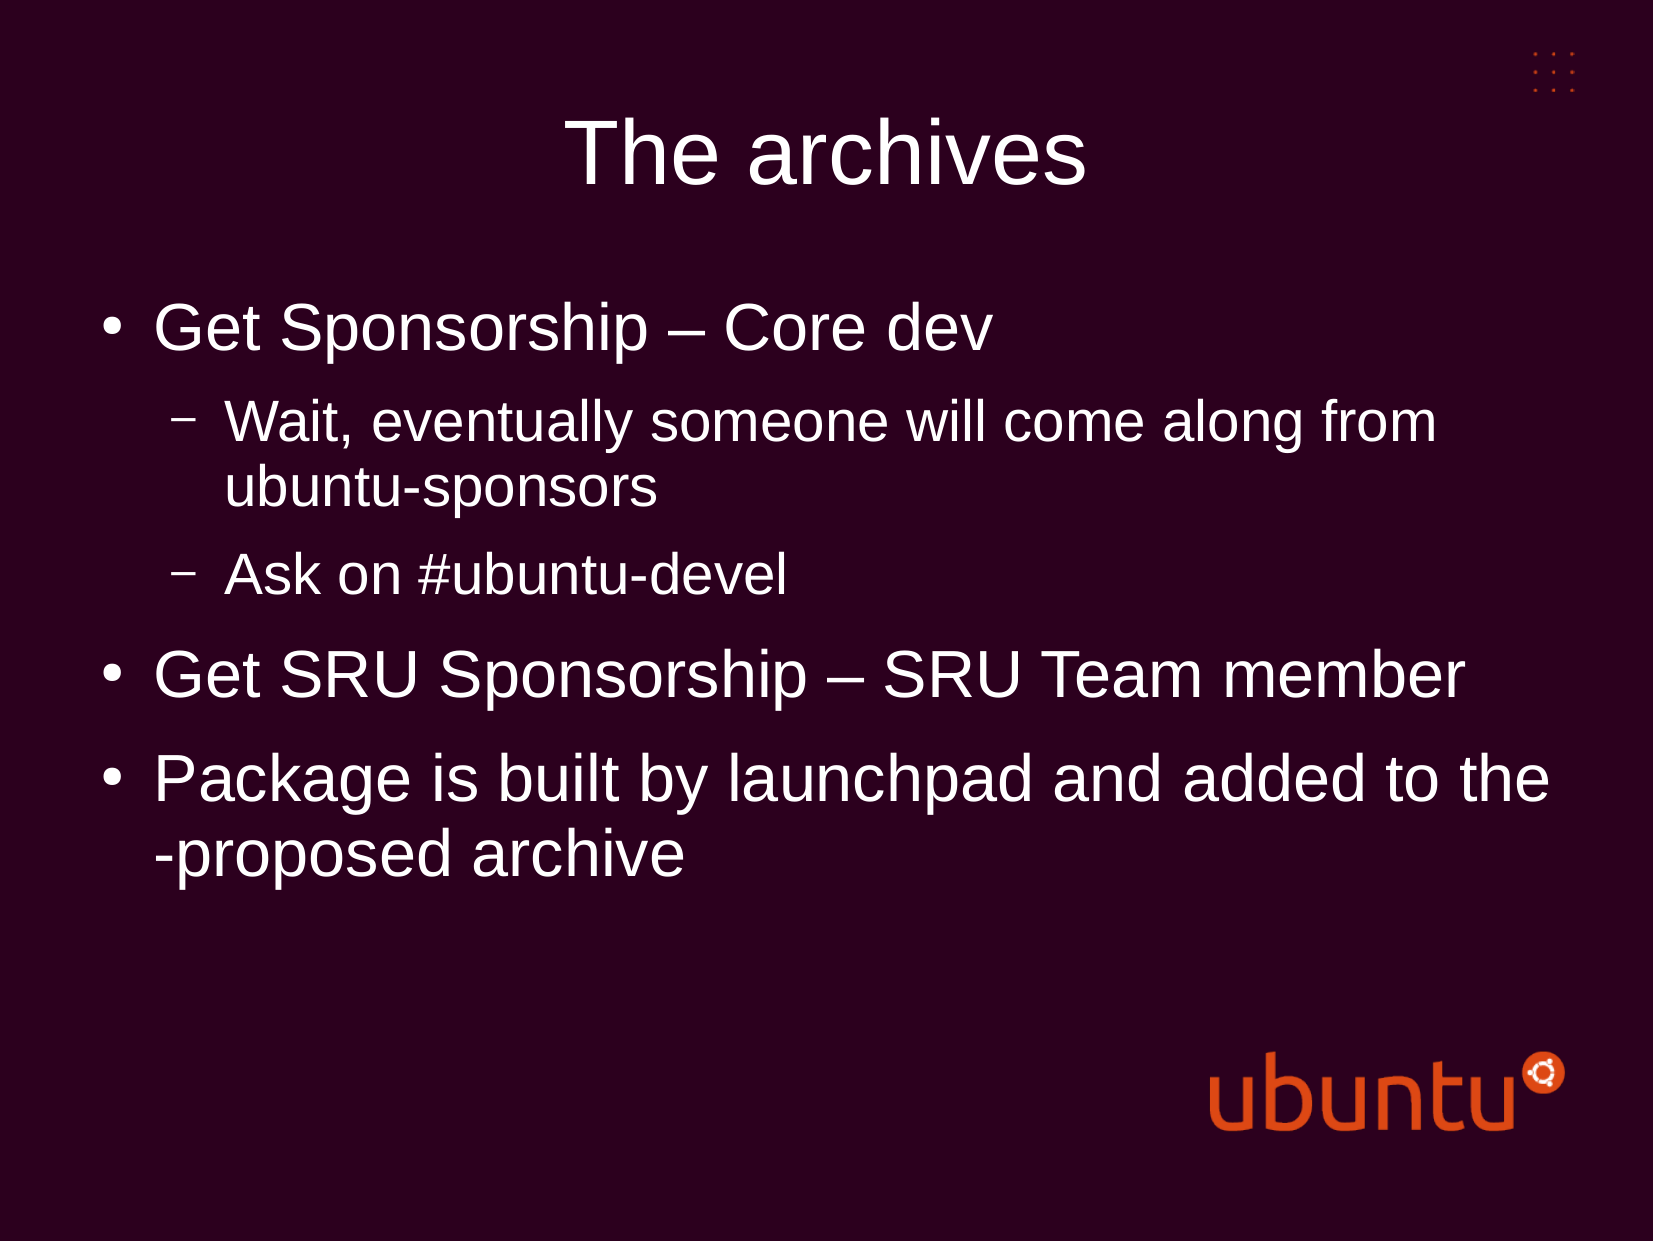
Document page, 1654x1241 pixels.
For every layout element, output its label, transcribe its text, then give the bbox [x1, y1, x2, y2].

picture [1571, 49, 1575, 94]
picture [1121, 960, 1653, 1223]
list Get Sponsorship – Core dev Wait, eventually someone will come along from ubuntu-sponsors Ask on #ubuntu-devel Get SRU Sponsorship – SRU Team member Package is built by launchpad and added to the -proposed archive [82, 290, 1571, 1010]
title The archives [82, 49, 1571, 257]
